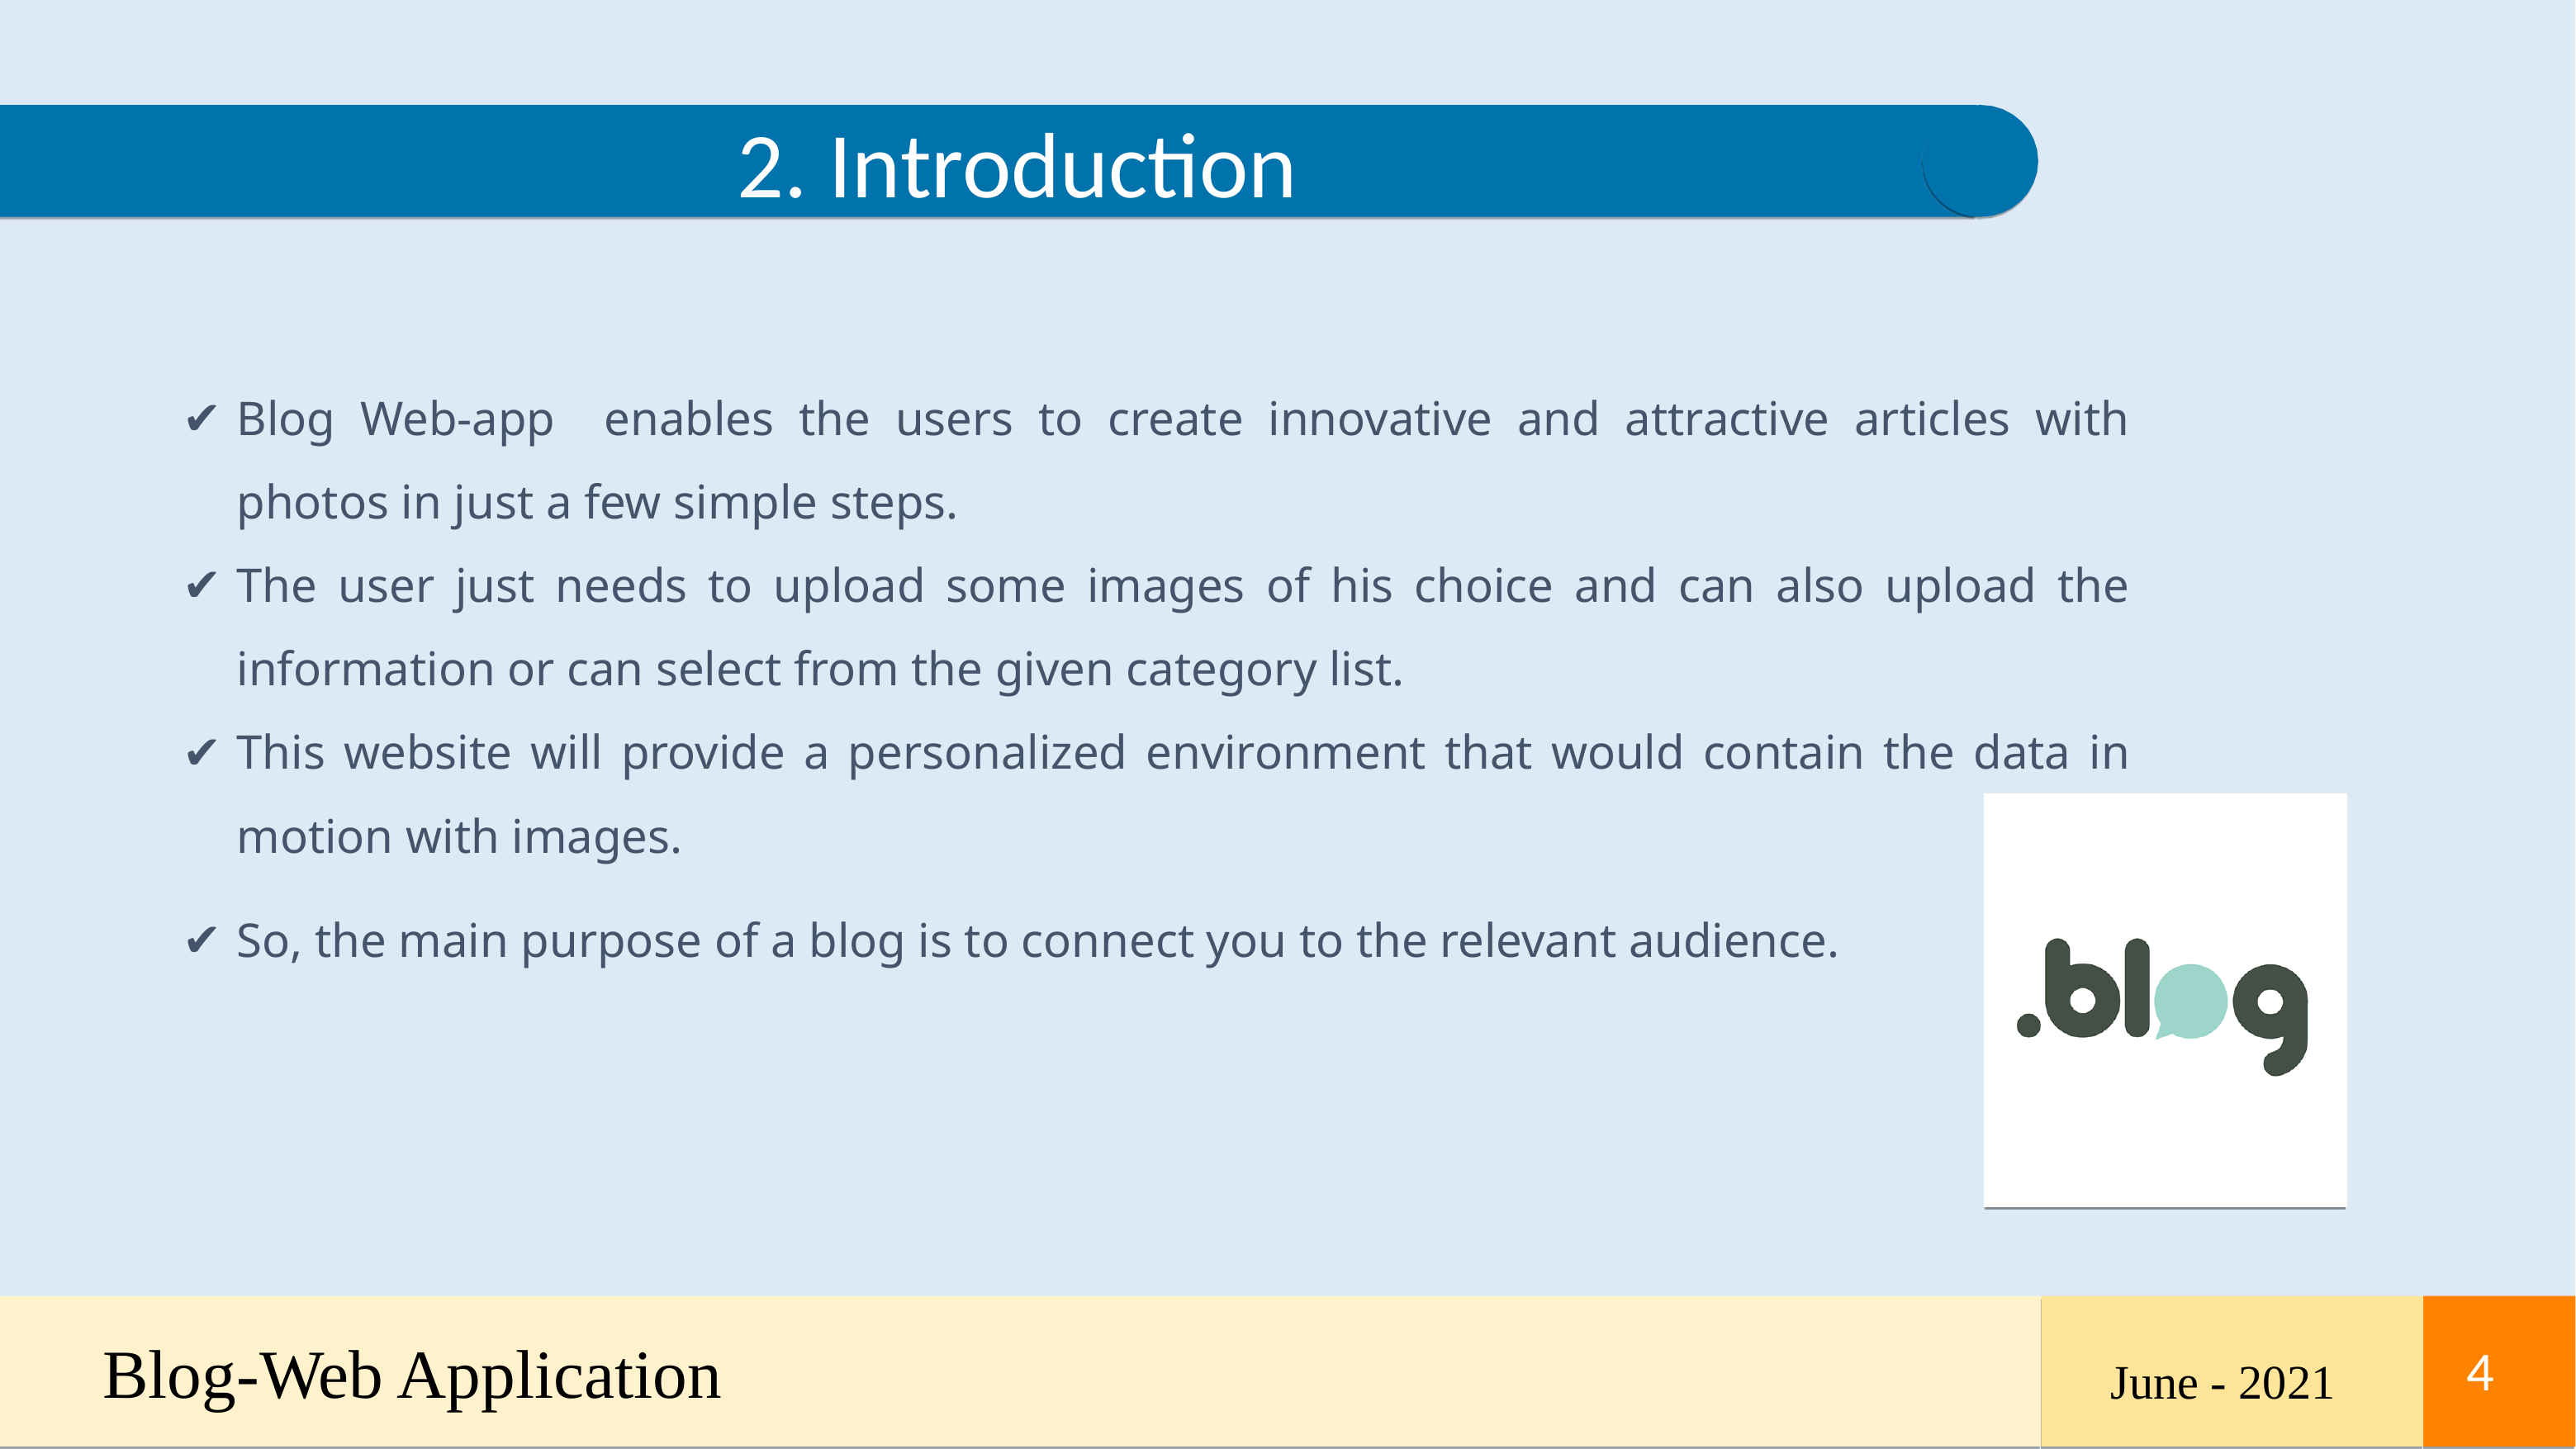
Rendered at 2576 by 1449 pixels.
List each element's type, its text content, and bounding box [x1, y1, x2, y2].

text_box June - 2021 [2098, 1344, 2403, 1415]
text_box 2. Introduction [0, 105, 1974, 217]
text_box <number> [2454, 1342, 2533, 1395]
text_box [1922, 105, 2038, 217]
text_box [0, 1295, 2576, 1447]
text_box Blog-Web Application [90, 1323, 1619, 1418]
picture [1995, 805, 2336, 1196]
text_box Blog Web-app enables the users to create innovative and attractive articles with photos in just a few simple steps. The user just needs to upload some images of his choice and can also upload the information or can select from the given category list. This website will provide a personalized environment that would contain the data in motion with images. So, the main purpose of a blog is to connect you to the relevant audience. [162, 280, 2143, 973]
